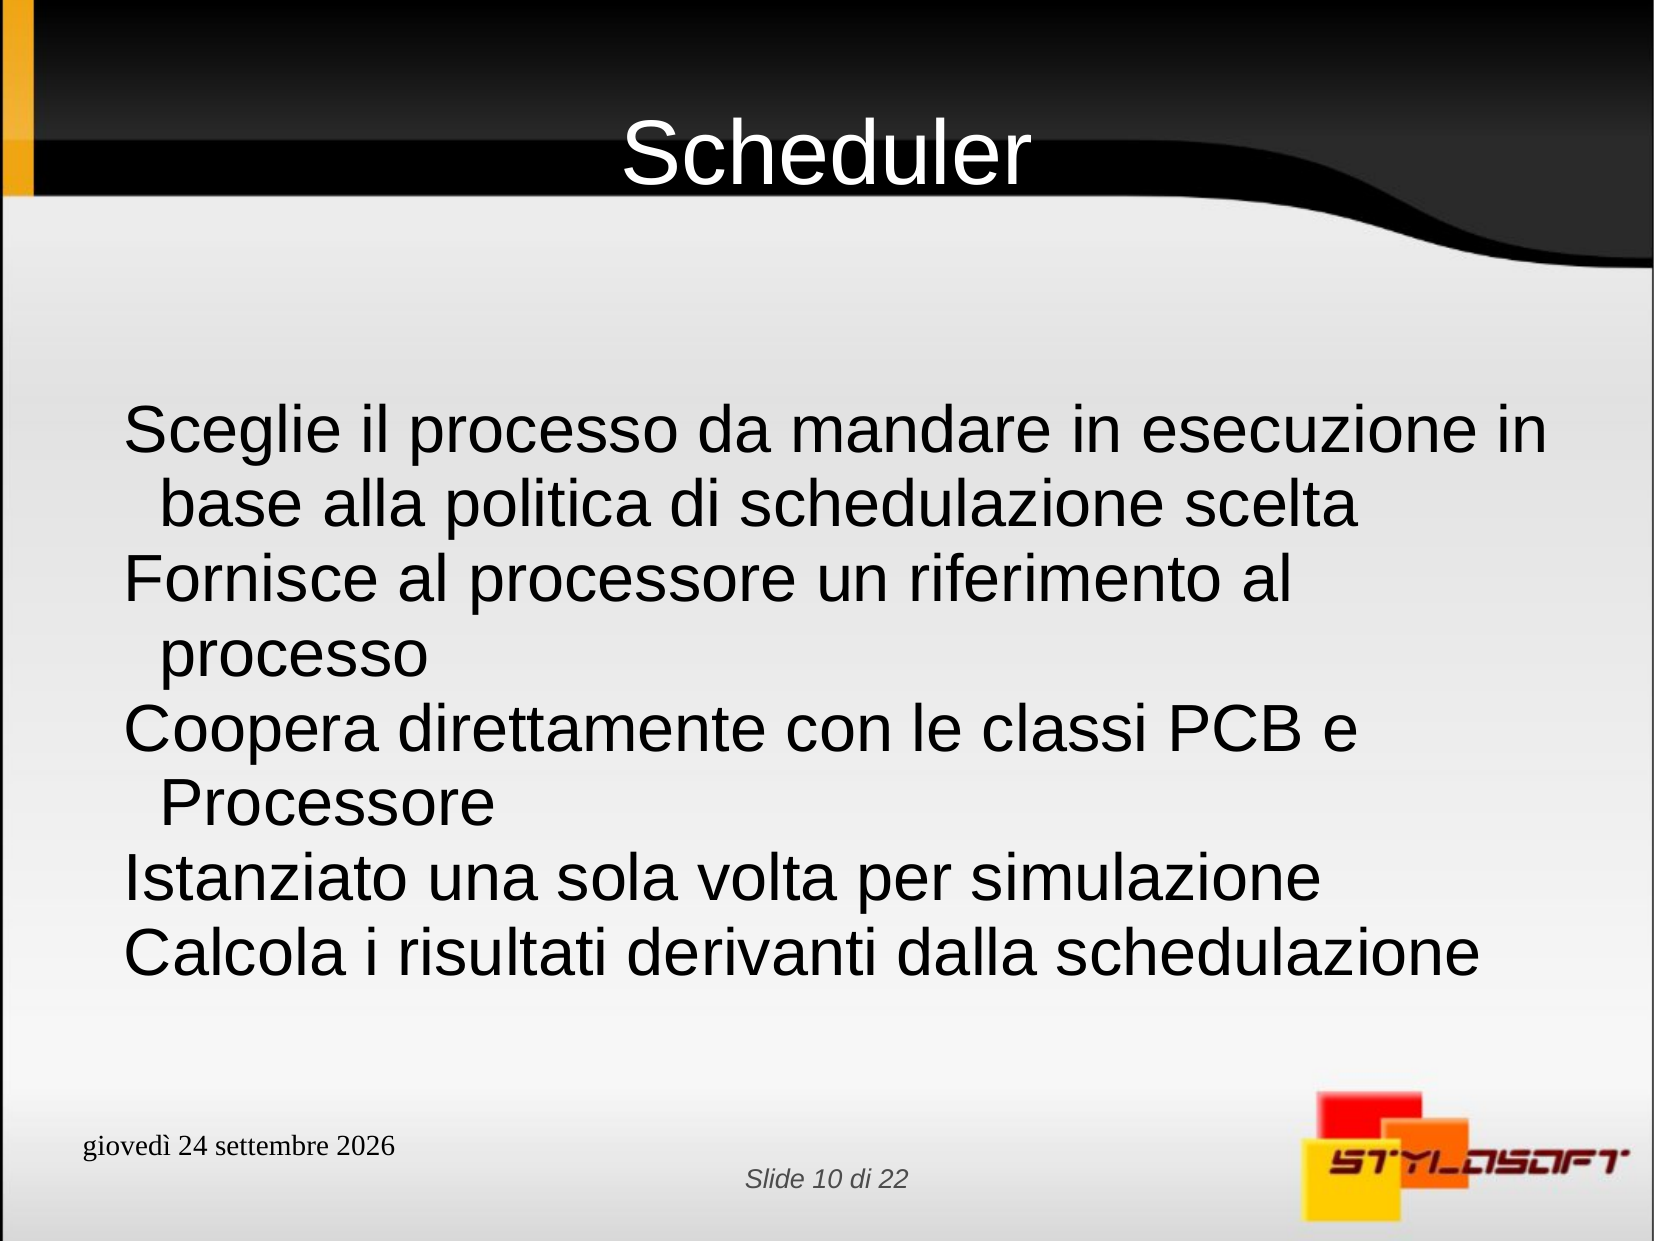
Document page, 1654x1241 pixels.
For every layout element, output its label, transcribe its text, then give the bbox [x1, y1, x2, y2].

title Scheduler [82, 56, 1571, 250]
subtitle Sceglie il processo da mandare in esecuzione in base alla politica di schedulazione scelta Fornisce al processore un riferimento al processo Coopera direttamente con le classi PCB e Processore Istanziato una sola volta per simulazione Calcola i risultati derivanti dalla schedulazione [88, 288, 1577, 1093]
text_box Slide <numero> di 22 [0, 1156, 1654, 1241]
picture [0, 0, 1654, 1156]
